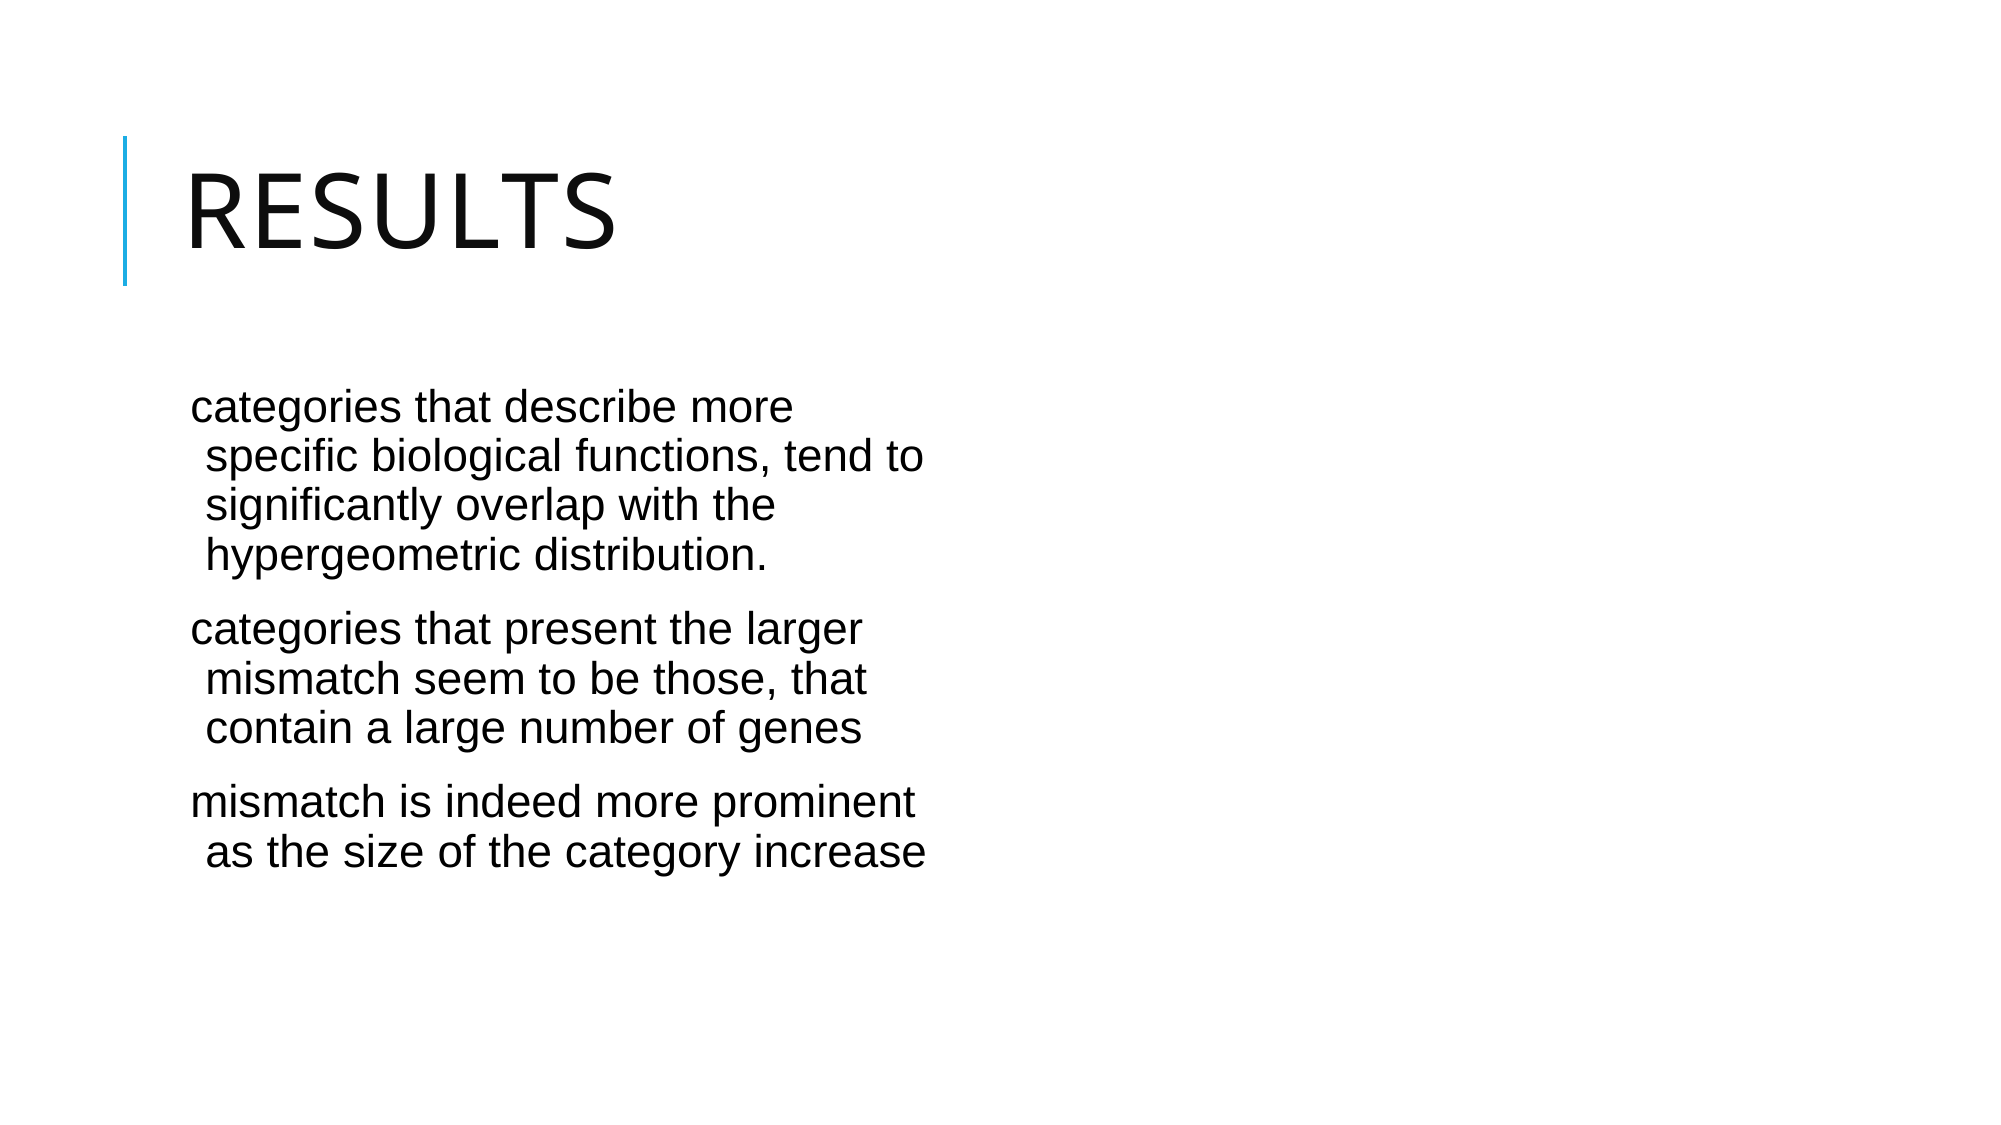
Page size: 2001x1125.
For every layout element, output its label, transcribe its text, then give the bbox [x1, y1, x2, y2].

list categories that describe more specific biological functions, tend to significantly overlap with the hypergeometric distribution. categories that present the larger mismatch seem to be those, that contain a large number of genes mismatch is indeed more prominent as the size of the category increase [168, 375, 949, 1036]
title Results [168, 96, 1763, 343]
